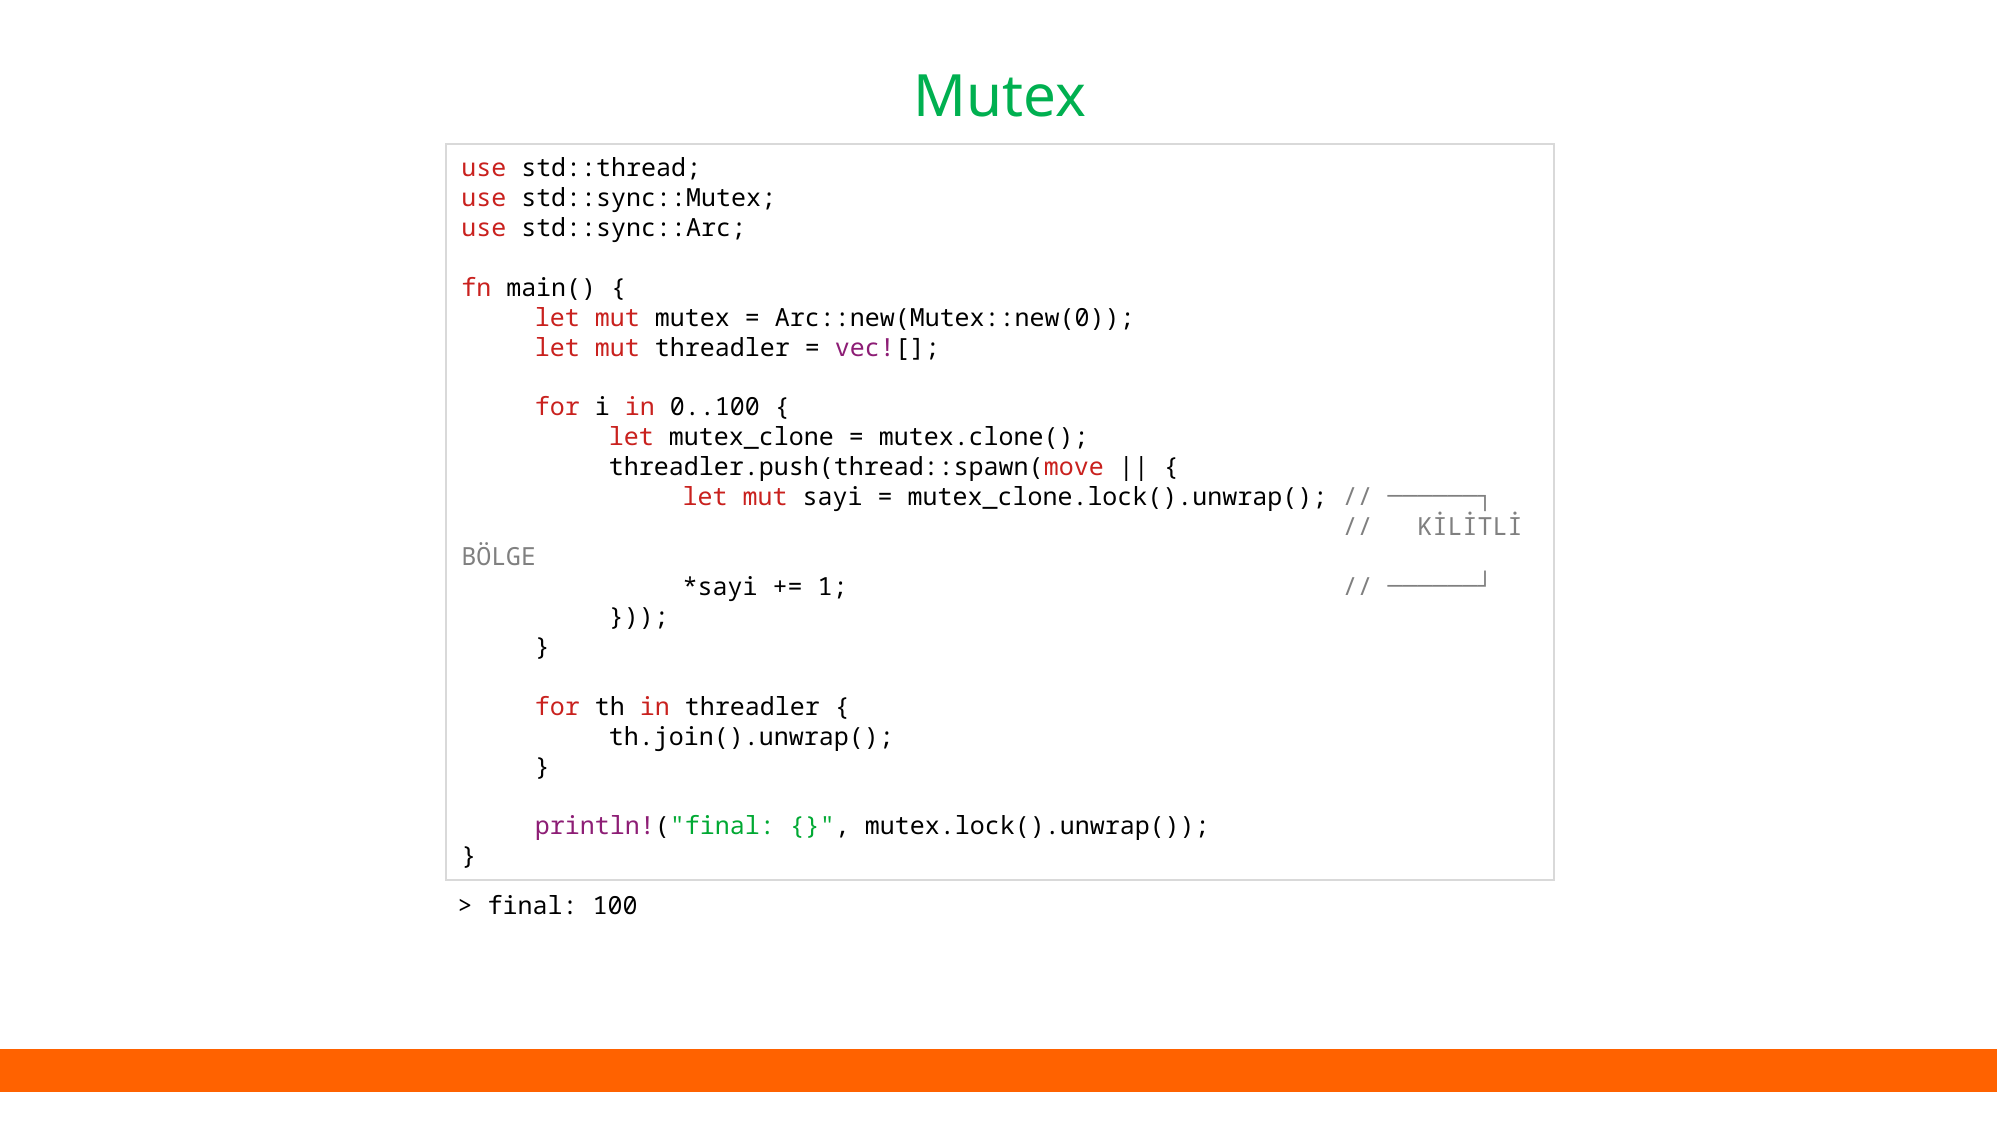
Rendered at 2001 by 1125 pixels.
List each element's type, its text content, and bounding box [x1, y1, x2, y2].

text_box > final: 100 [442, 880, 623, 945]
text_box [0, 1049, 1997, 1092]
text_box use std::thread; use std::sync::Mutex; use std::sync::Arc; fn main() { let mut mutex = Arc::new(Mutex::new(0)); let mut threadler = vec![]; for i in 0..100 { let mutex_clone = mutex.clone(); threadler.push(thread::spawn(move || { let mut sayi = mutex_clone.lock().unwrap(); // ──────┐ // KİLİTLİ BÖLGE *sayi += 1; // ──────┘ })); } for th in threadler { th.join().unwrap(); } println!("final: {}", mutex.lock().unwrap()); } [446, 143, 1554, 881]
list Mutex [420, 58, 1580, 148]
